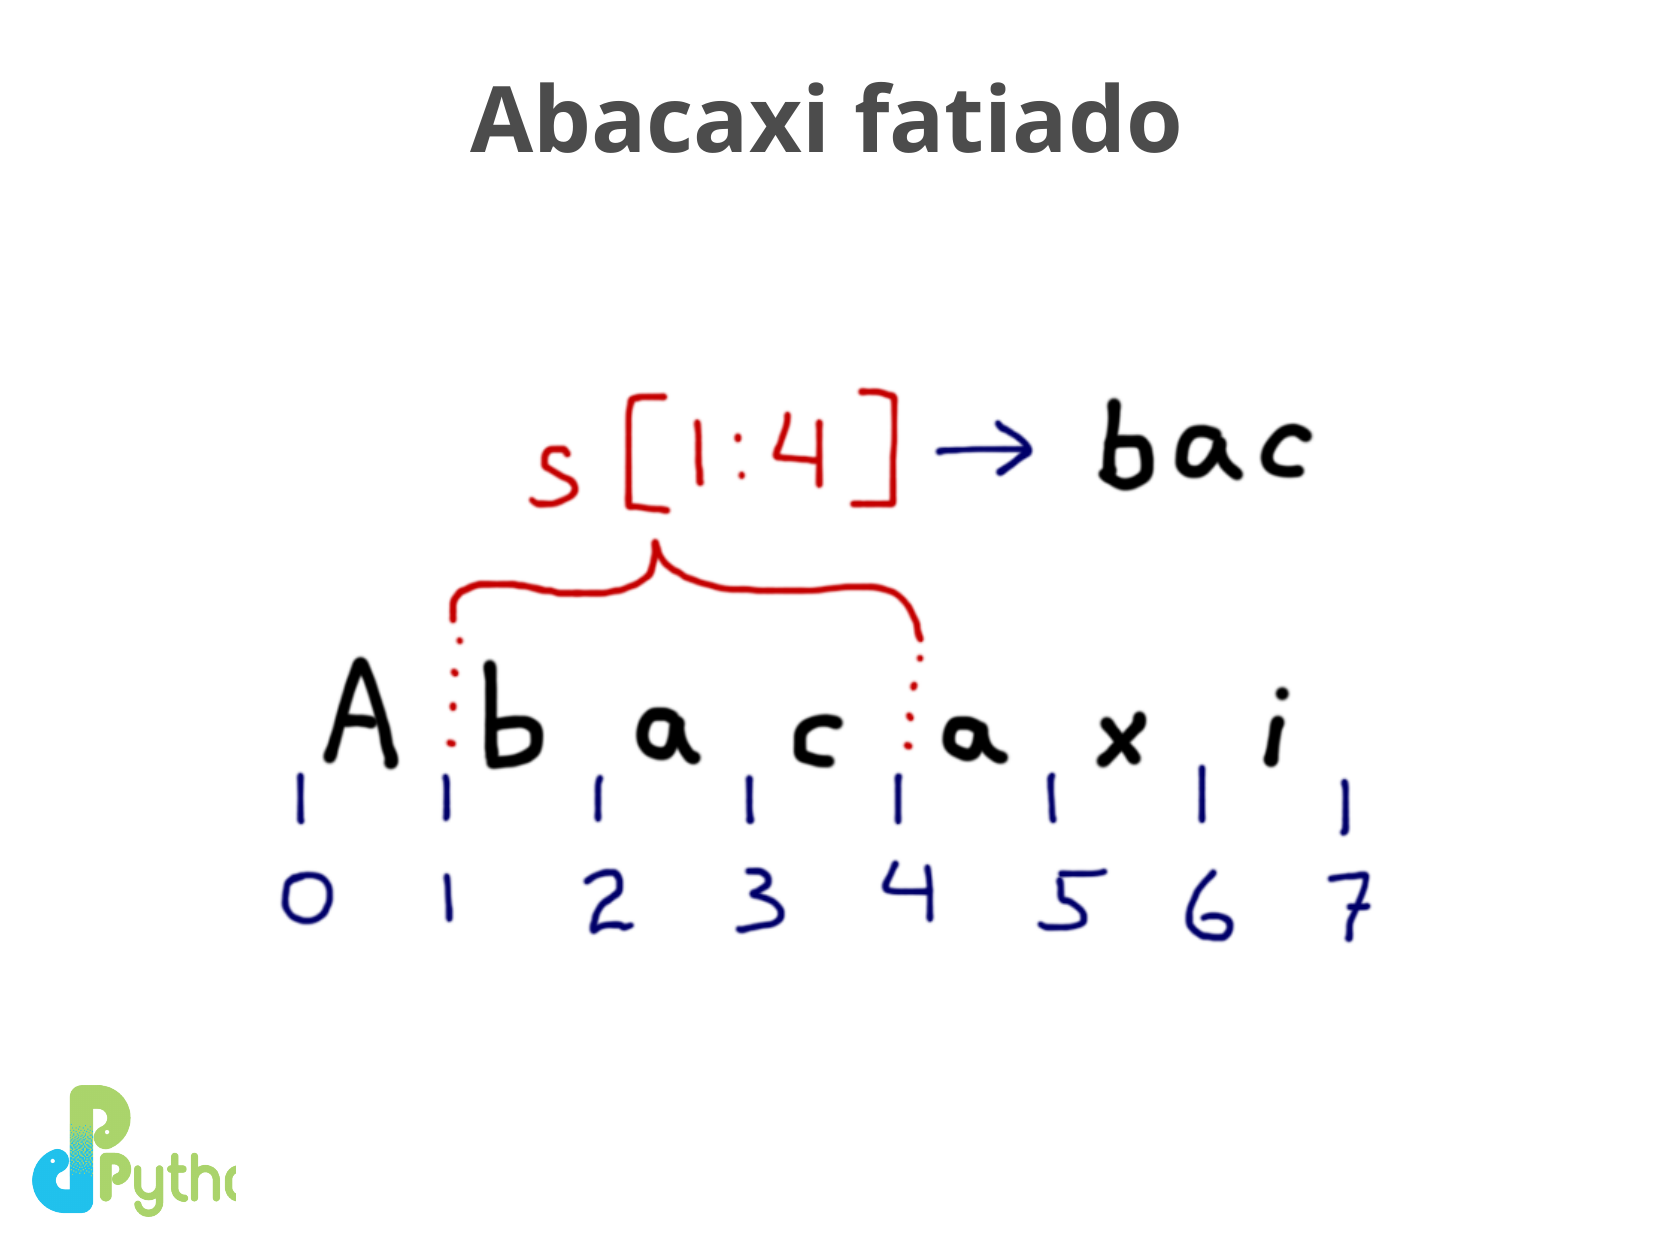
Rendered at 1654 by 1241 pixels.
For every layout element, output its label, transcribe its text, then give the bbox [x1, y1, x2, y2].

picture [32, 327, 1418, 1241]
title Abacaxi fatiado [82, 13, 1571, 222]
